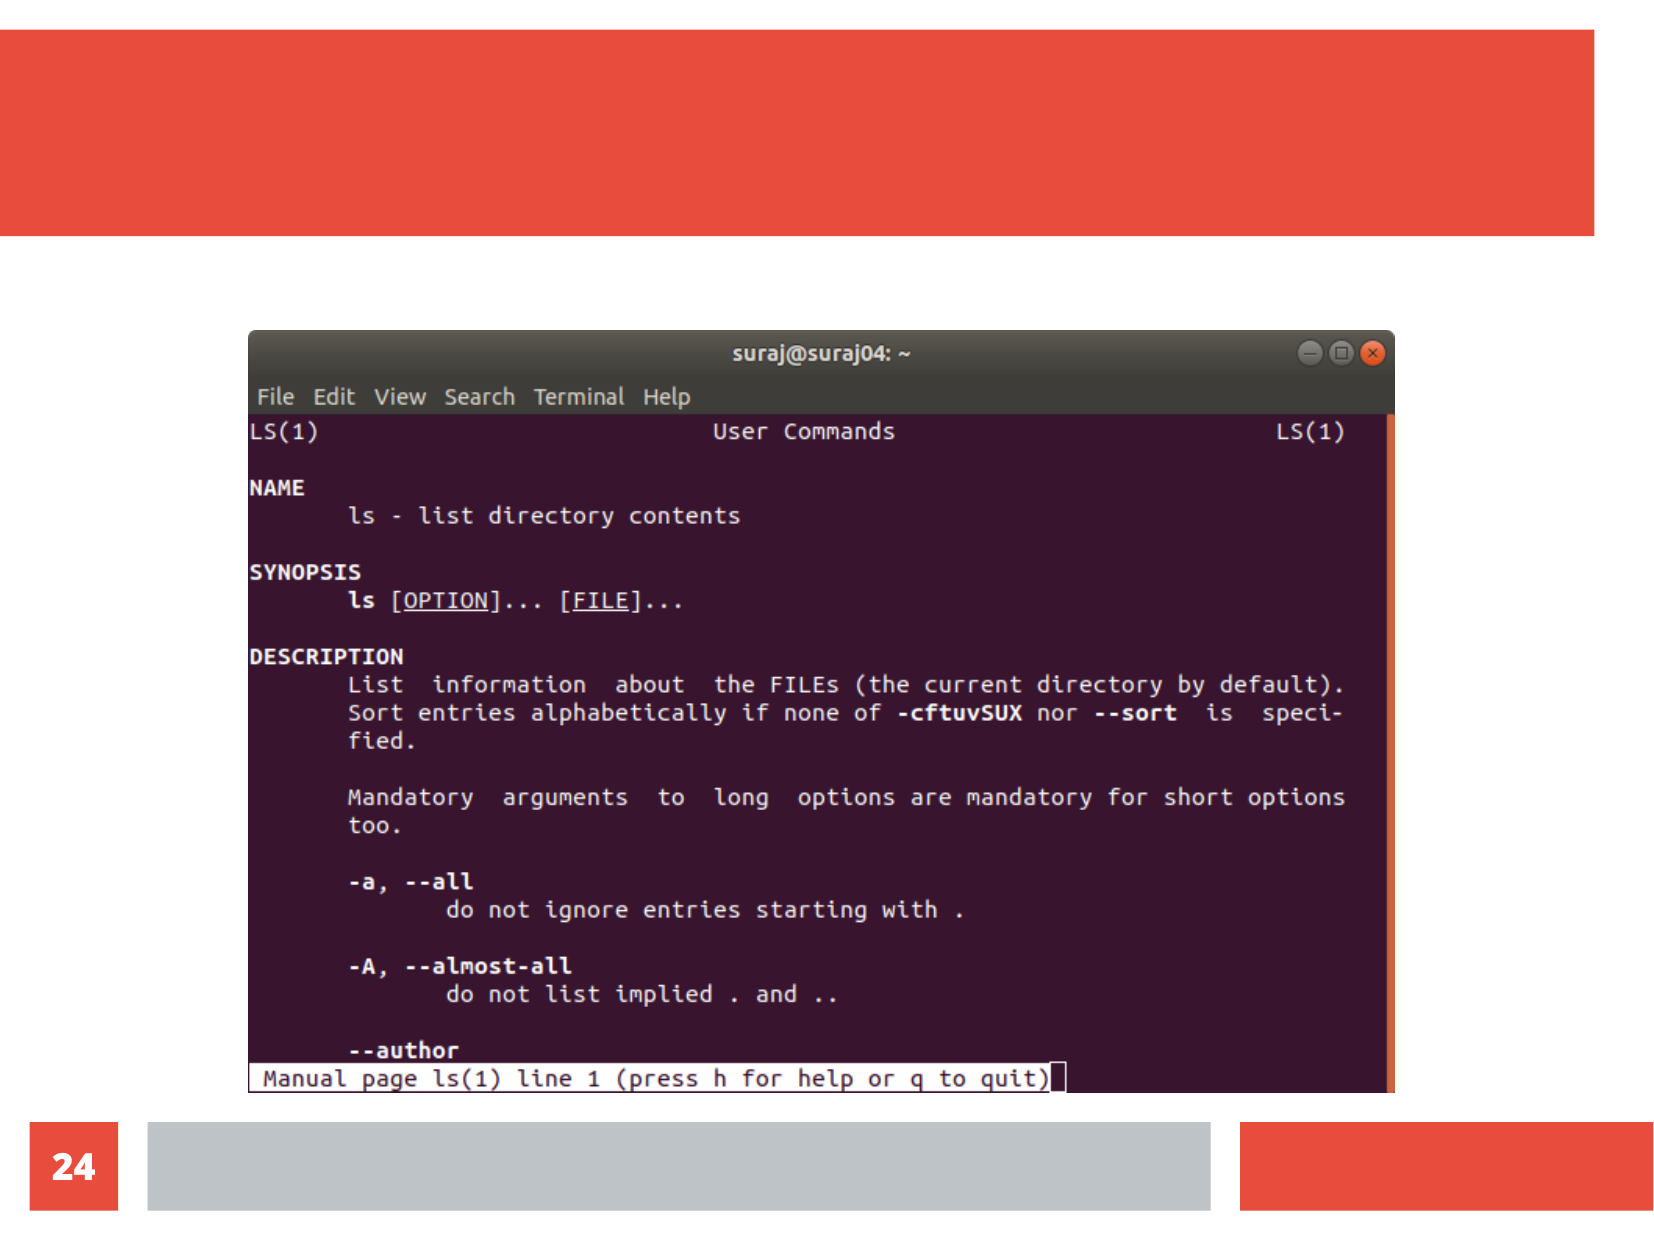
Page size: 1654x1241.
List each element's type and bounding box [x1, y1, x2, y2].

picture [248, 330, 1395, 1093]
